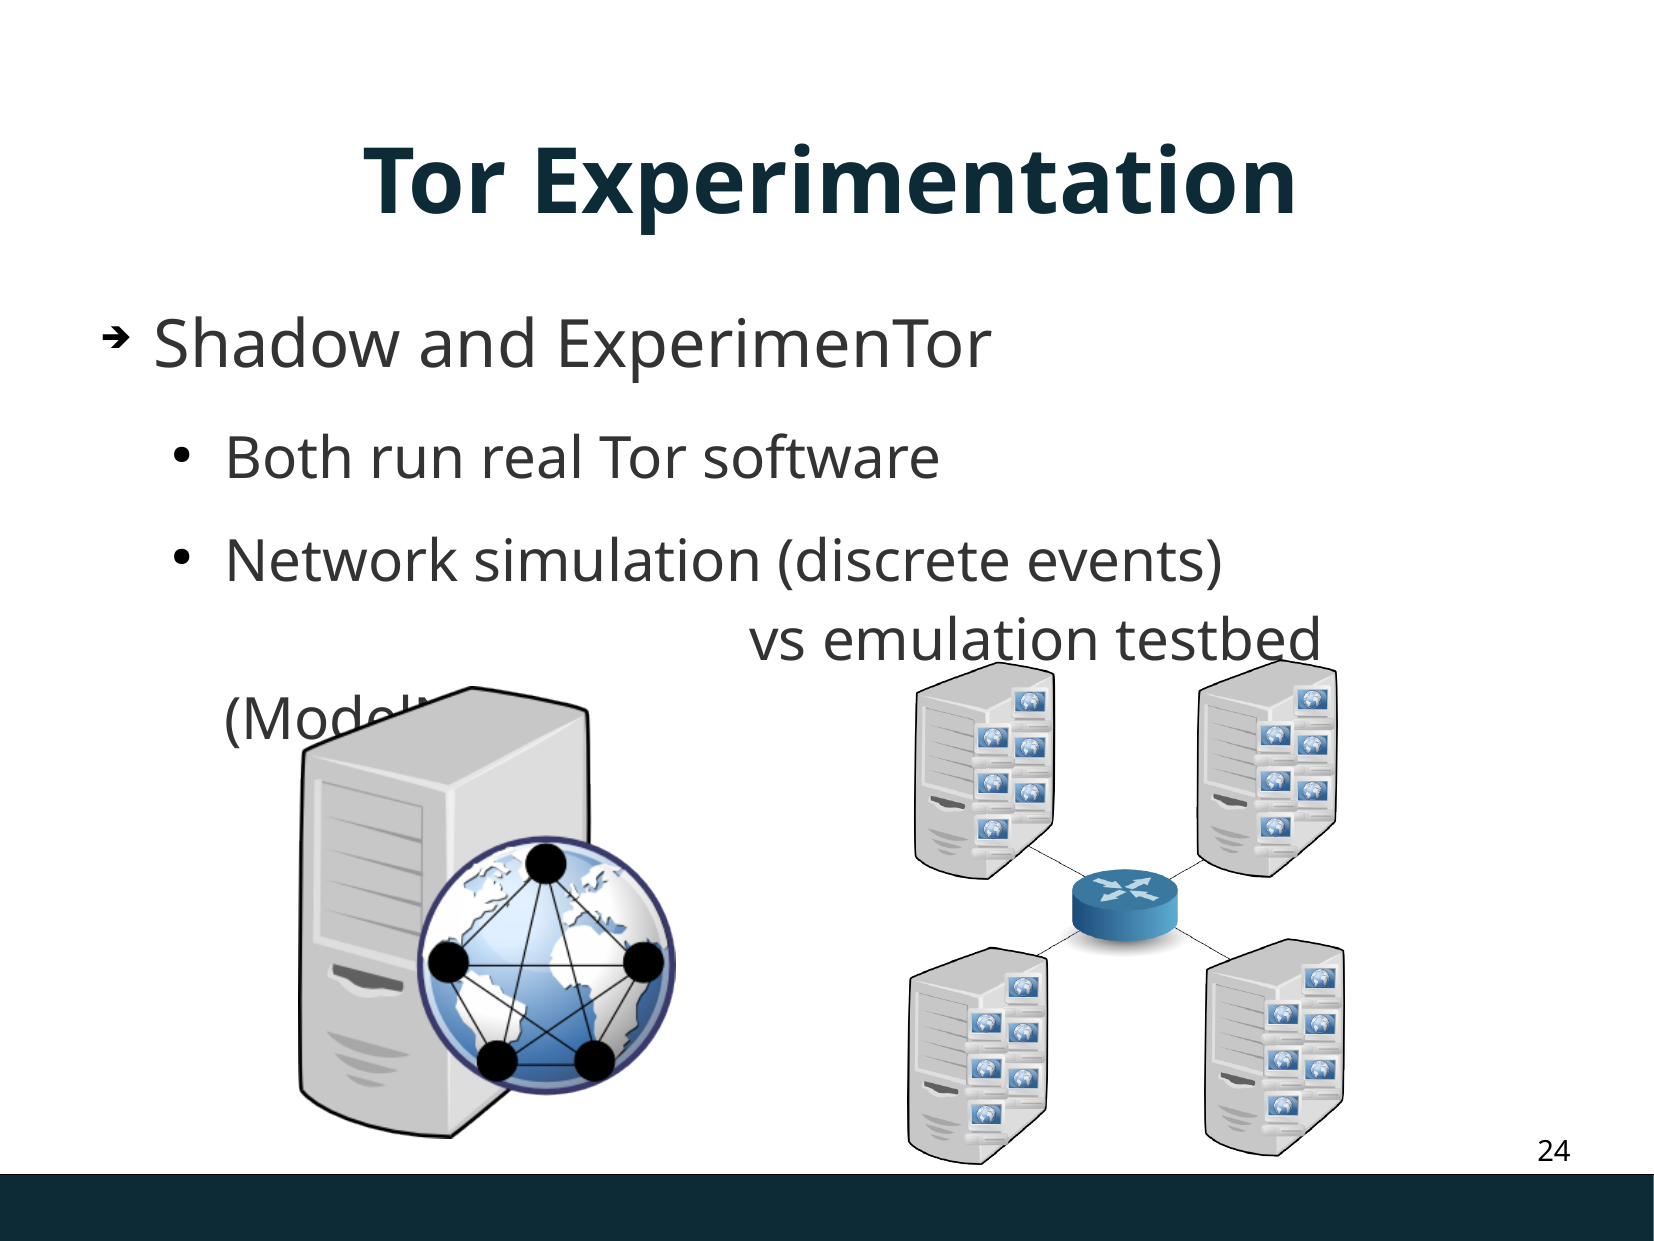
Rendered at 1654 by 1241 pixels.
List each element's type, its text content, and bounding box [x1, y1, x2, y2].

picture [907, 659, 1345, 1165]
picture [298, 686, 676, 1139]
title Tor Experimentation [86, 74, 1575, 282]
list Shadow and ExperimenTor Both run real Tor software Network simulation (discrete events) vs emulation testbed (ModelNet) [82, 296, 1571, 1115]
